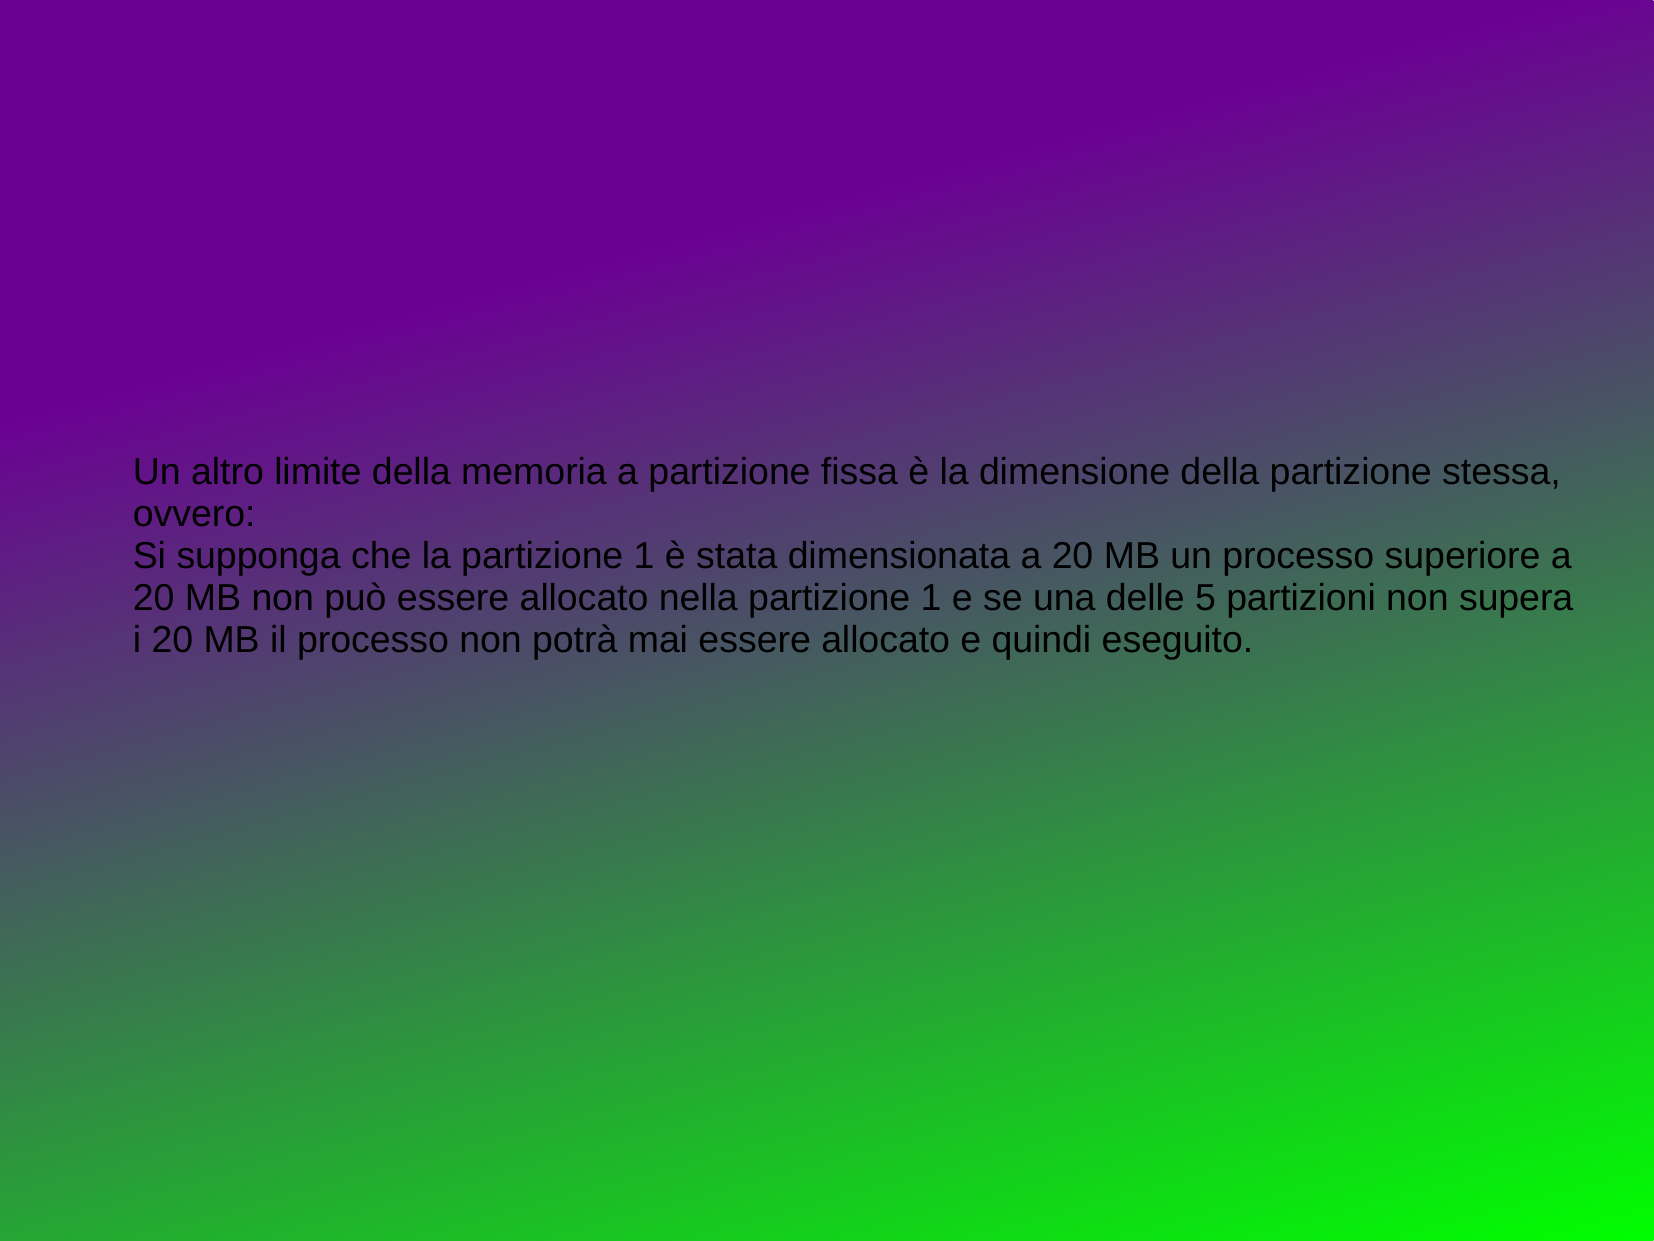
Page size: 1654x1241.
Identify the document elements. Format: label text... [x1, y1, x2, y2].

text_box Un altro limite della memoria a partizione fissa è la dimensione della partizione stessa, ovvero: Si supponga che la partizione 1 è stata dimensionata a 20 MB un processo superiore a 20 MB non può essere allocato nella partizione 1 e se una delle 5 partizioni non supera i 20 MB il processo non potrà mai essere allocato e quindi eseguito. [118, 442, 1595, 739]
